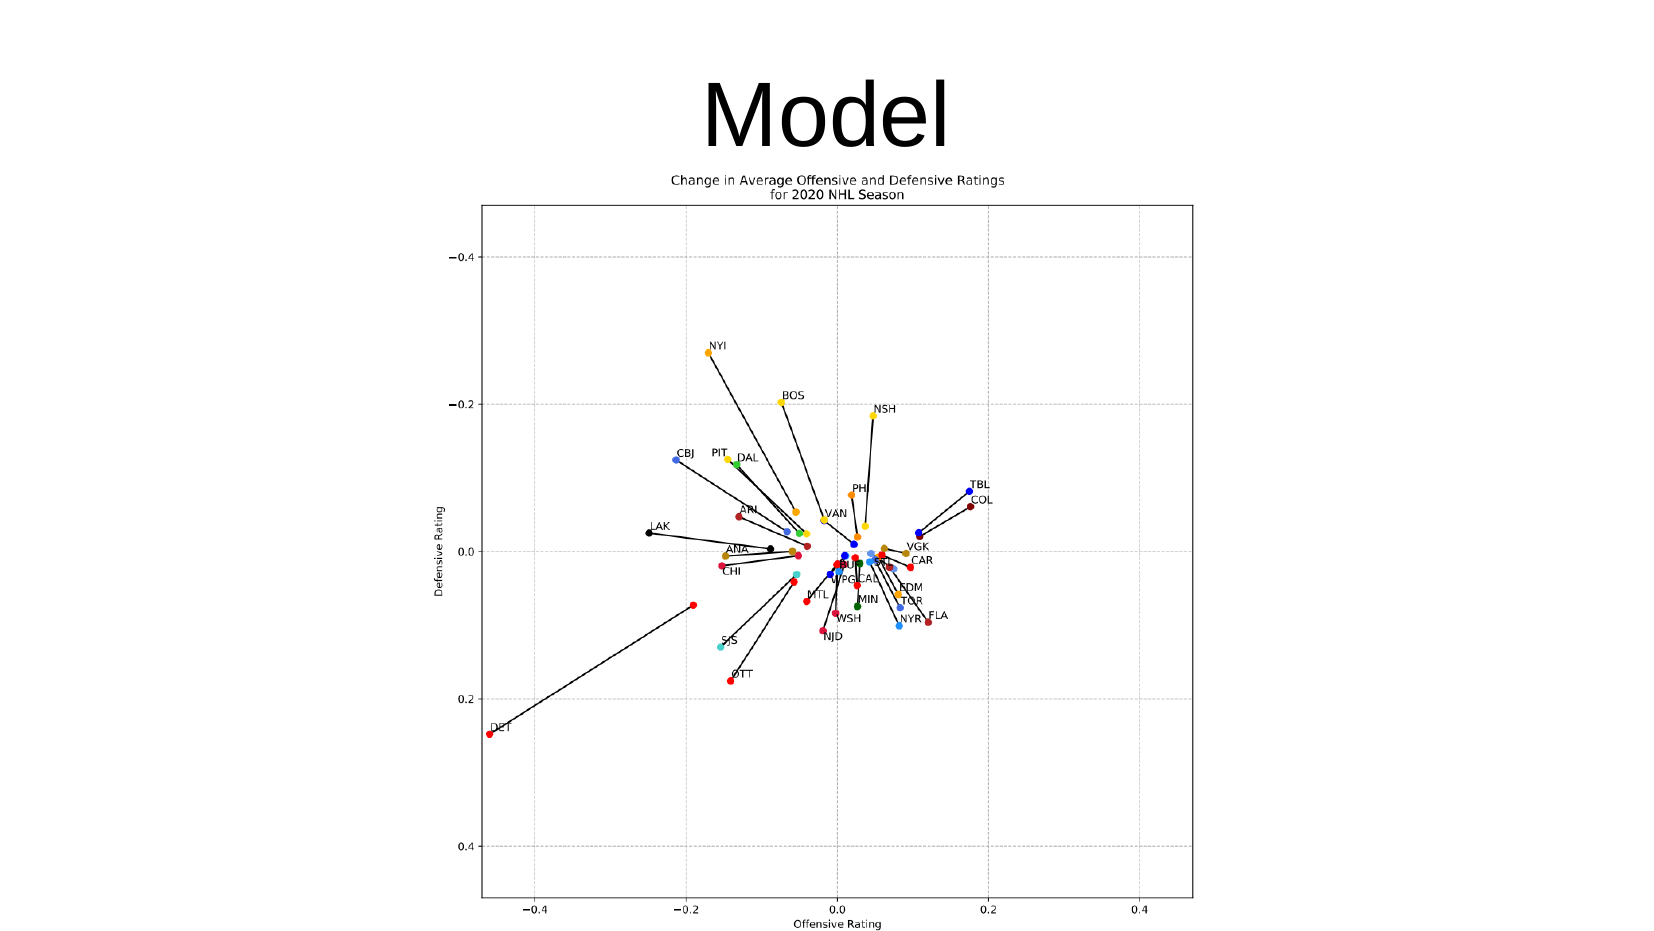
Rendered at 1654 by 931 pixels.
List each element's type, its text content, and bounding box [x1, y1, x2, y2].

picture [425, 162, 1205, 931]
title Model [82, 37, 1571, 193]
